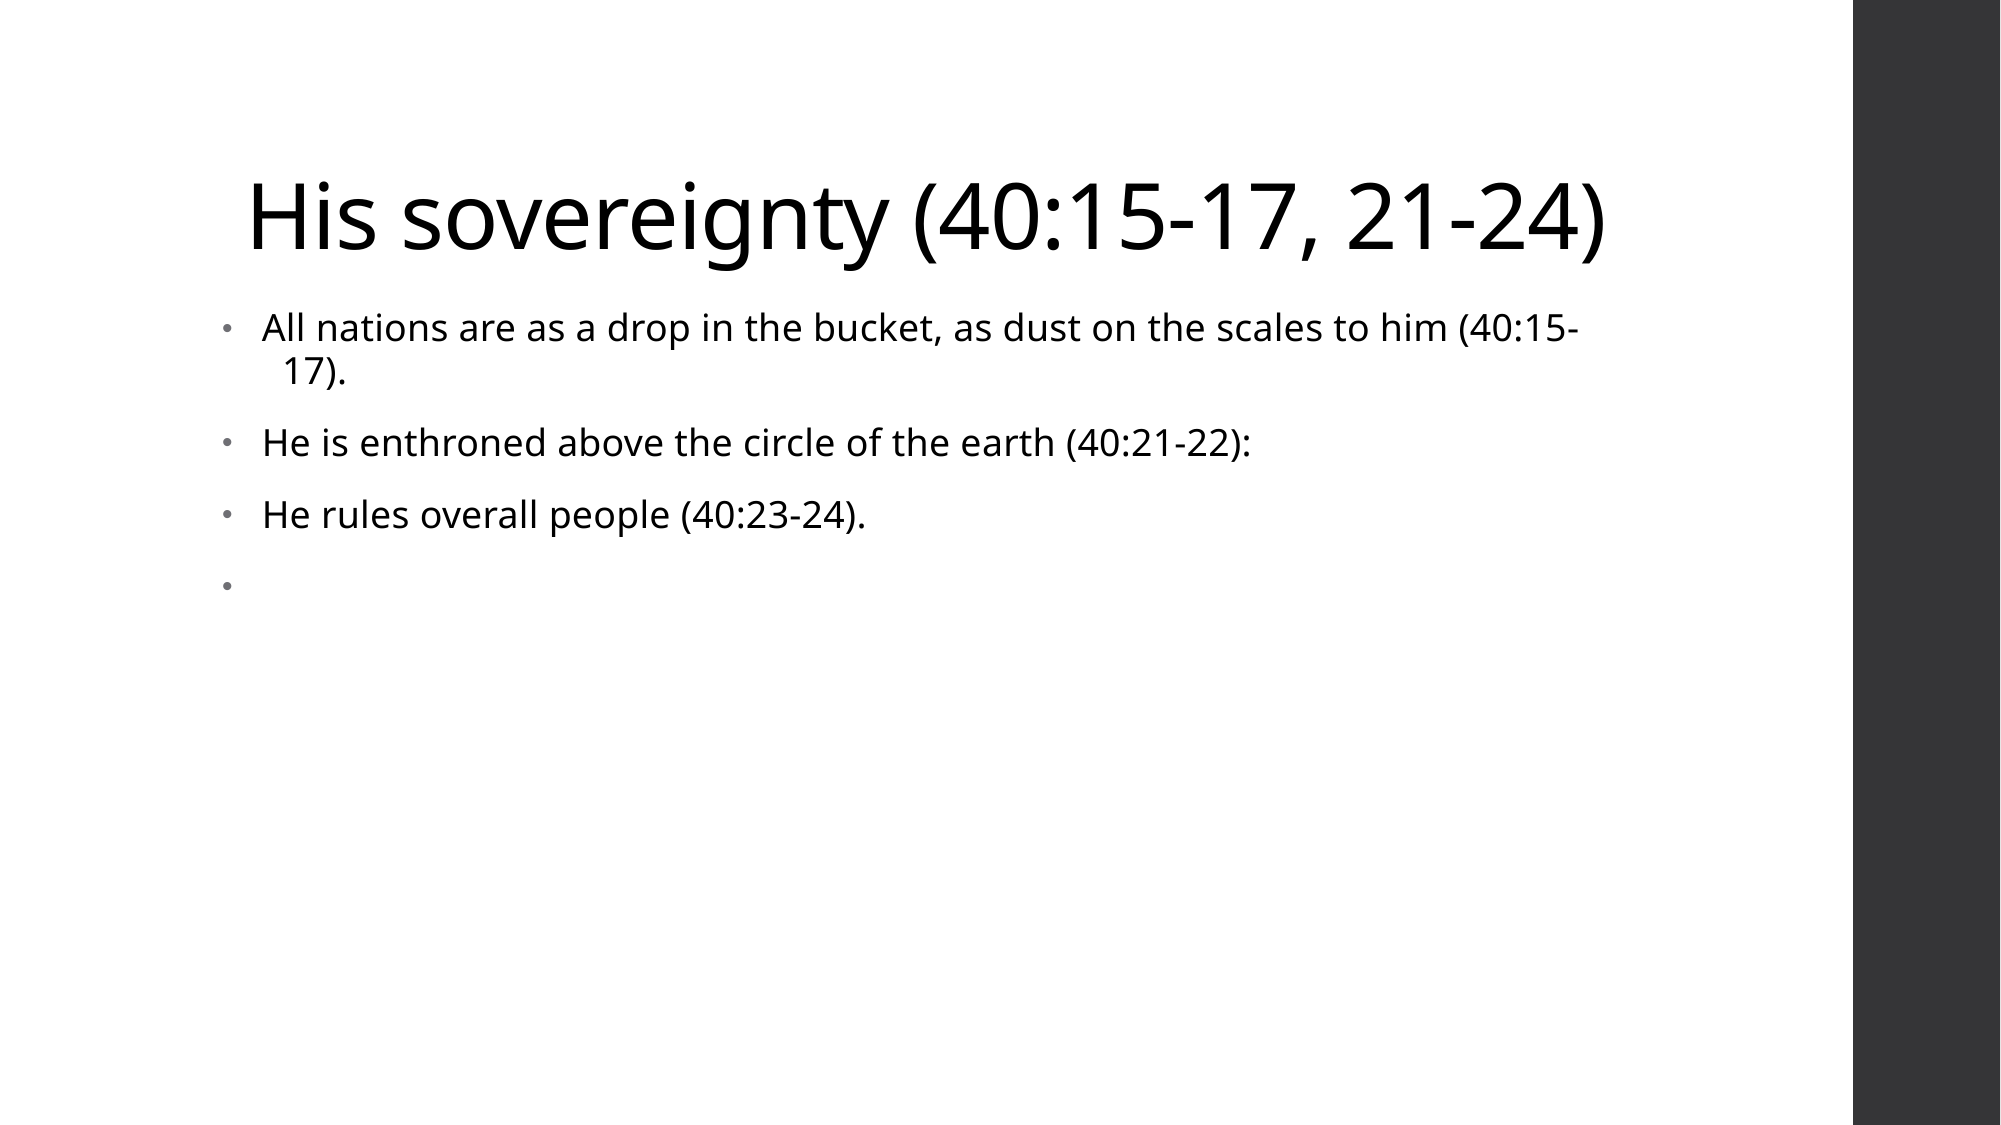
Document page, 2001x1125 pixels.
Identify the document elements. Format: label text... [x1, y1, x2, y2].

list All nations are as a drop in the bucket, as dust on the scales to him (40:15-17). He is enthroned above the circle of the earth (40:21-22): He rules overall people (40:23-24). [206, 299, 1617, 1014]
title His sovereignty (40:15-17, 21-24) [206, 60, 1797, 278]
